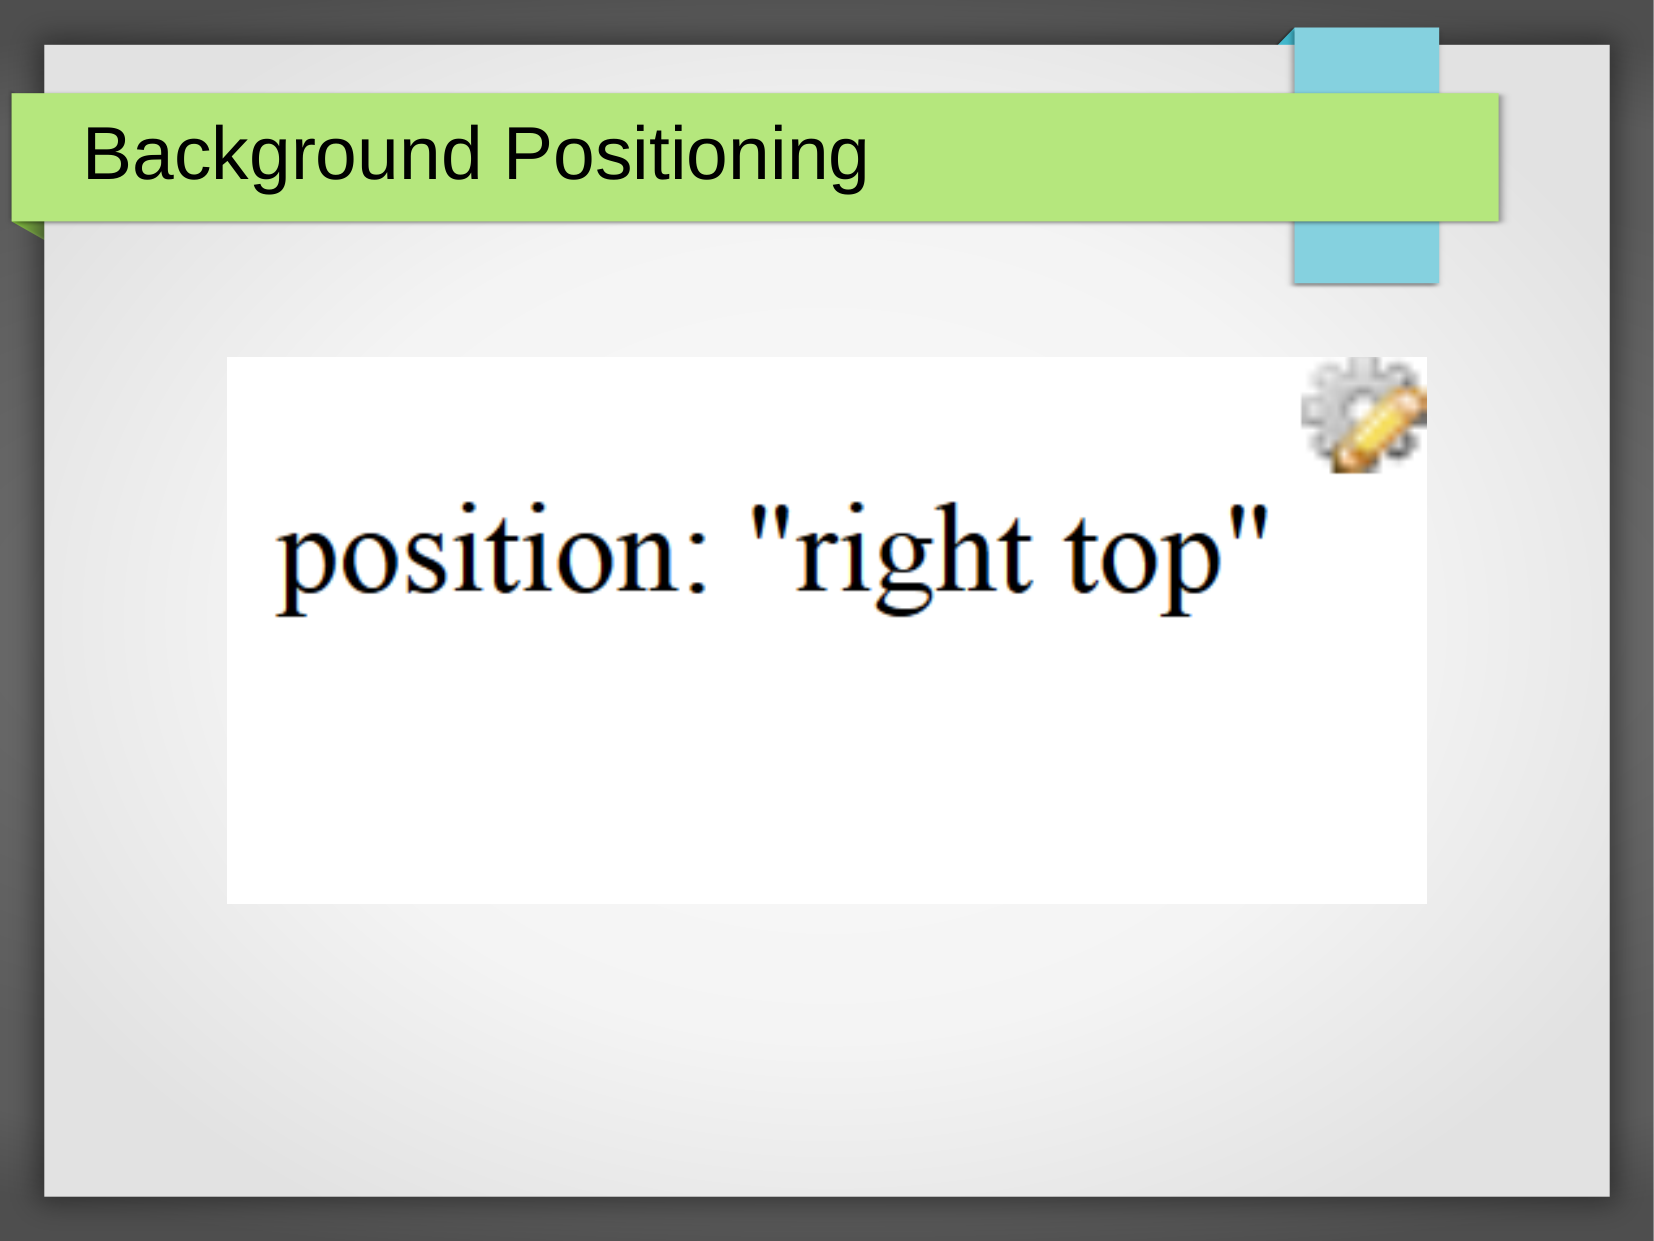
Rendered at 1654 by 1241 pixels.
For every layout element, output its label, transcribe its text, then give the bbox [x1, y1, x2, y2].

title Background Positioning [82, 94, 1264, 213]
picture [0, 0, 1654, 1241]
